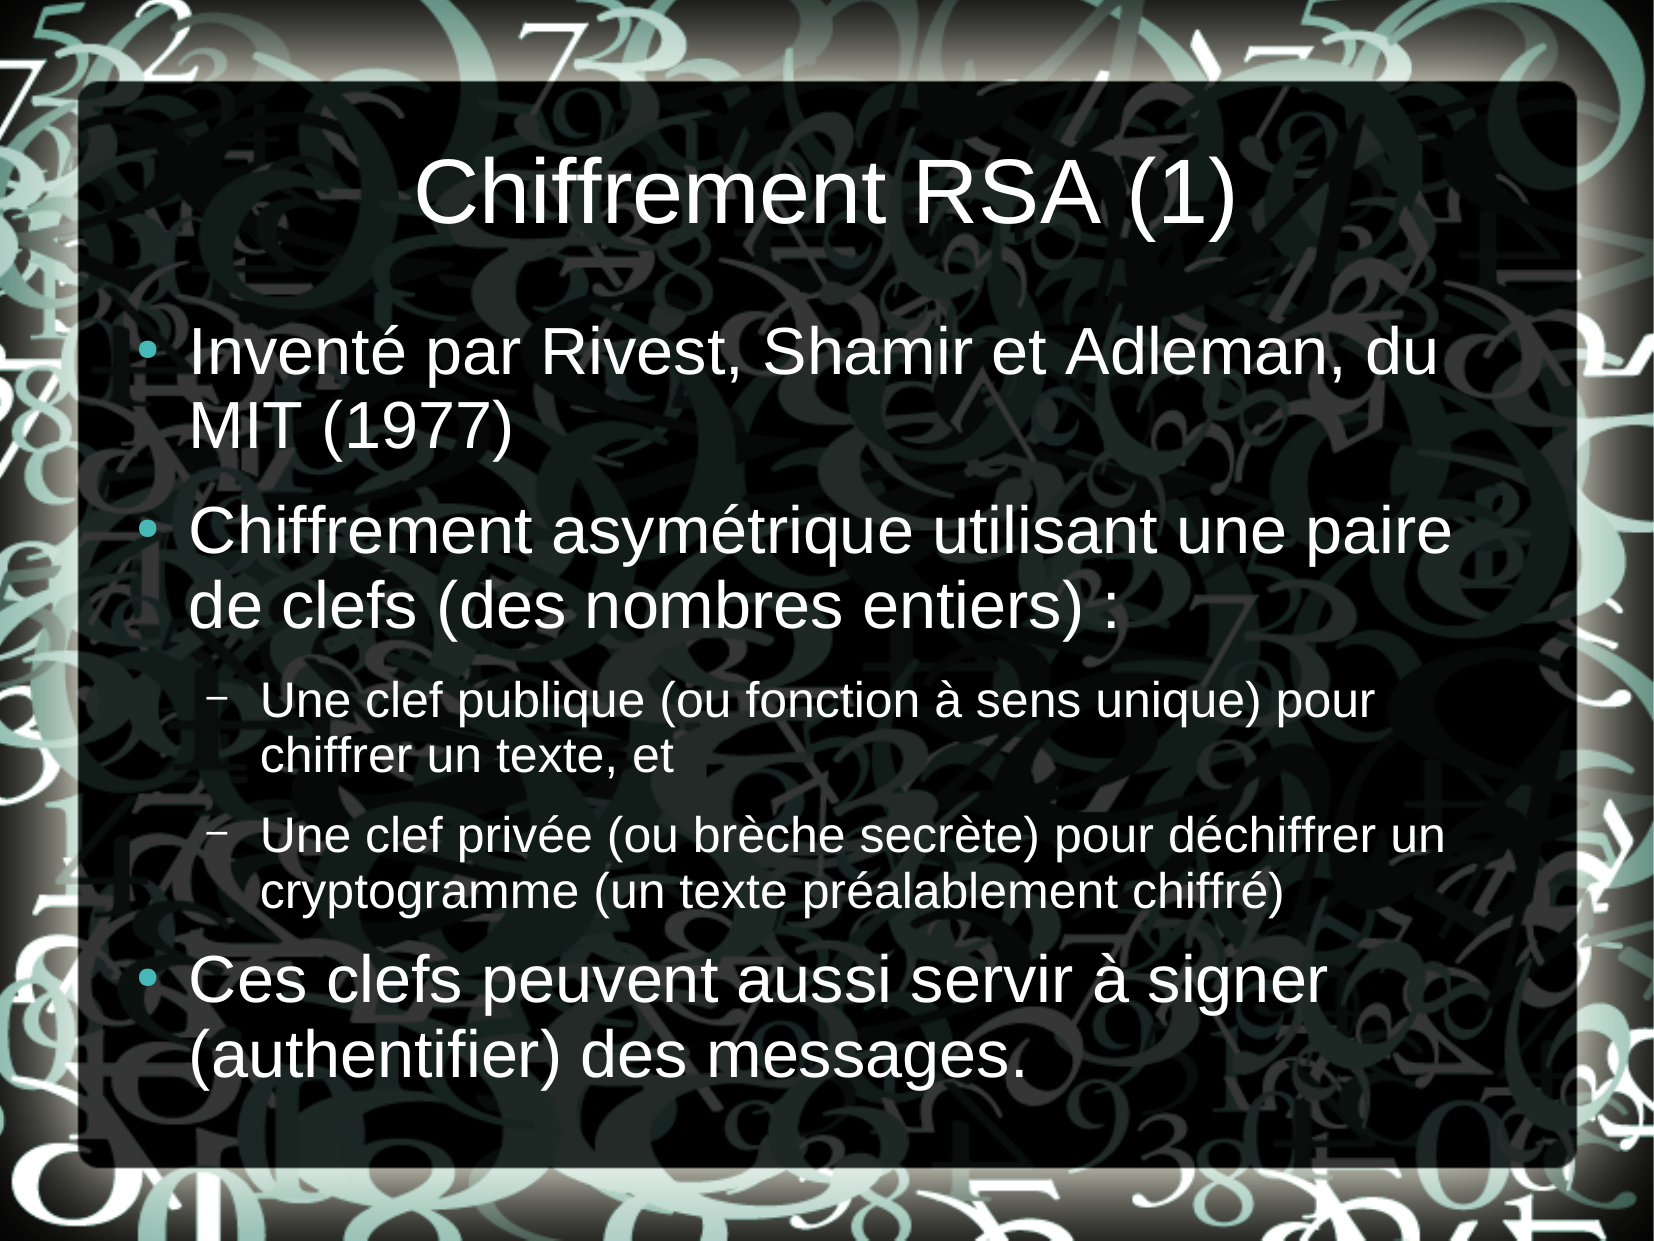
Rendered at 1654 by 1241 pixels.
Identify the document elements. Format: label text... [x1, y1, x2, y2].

picture [0, 0, 1654, 1241]
list Inventé par Rivest, Shamir et Adleman, du MIT (1977) Chiffrement asymétrique utilisant une paire de clefs (des nombres entiers) : Une clef publique (ou fonction à sens unique) pour chiffrer un texte, et Une clef privée (ou brèche secrète) pour déchiffrer un cryptogramme (un texte préalablement chiffré) Ces clefs peuvent aussi servir à signer (authentifier) des messages. [118, 313, 1542, 1092]
title Chiffrement RSA (1) [82, 88, 1571, 296]
